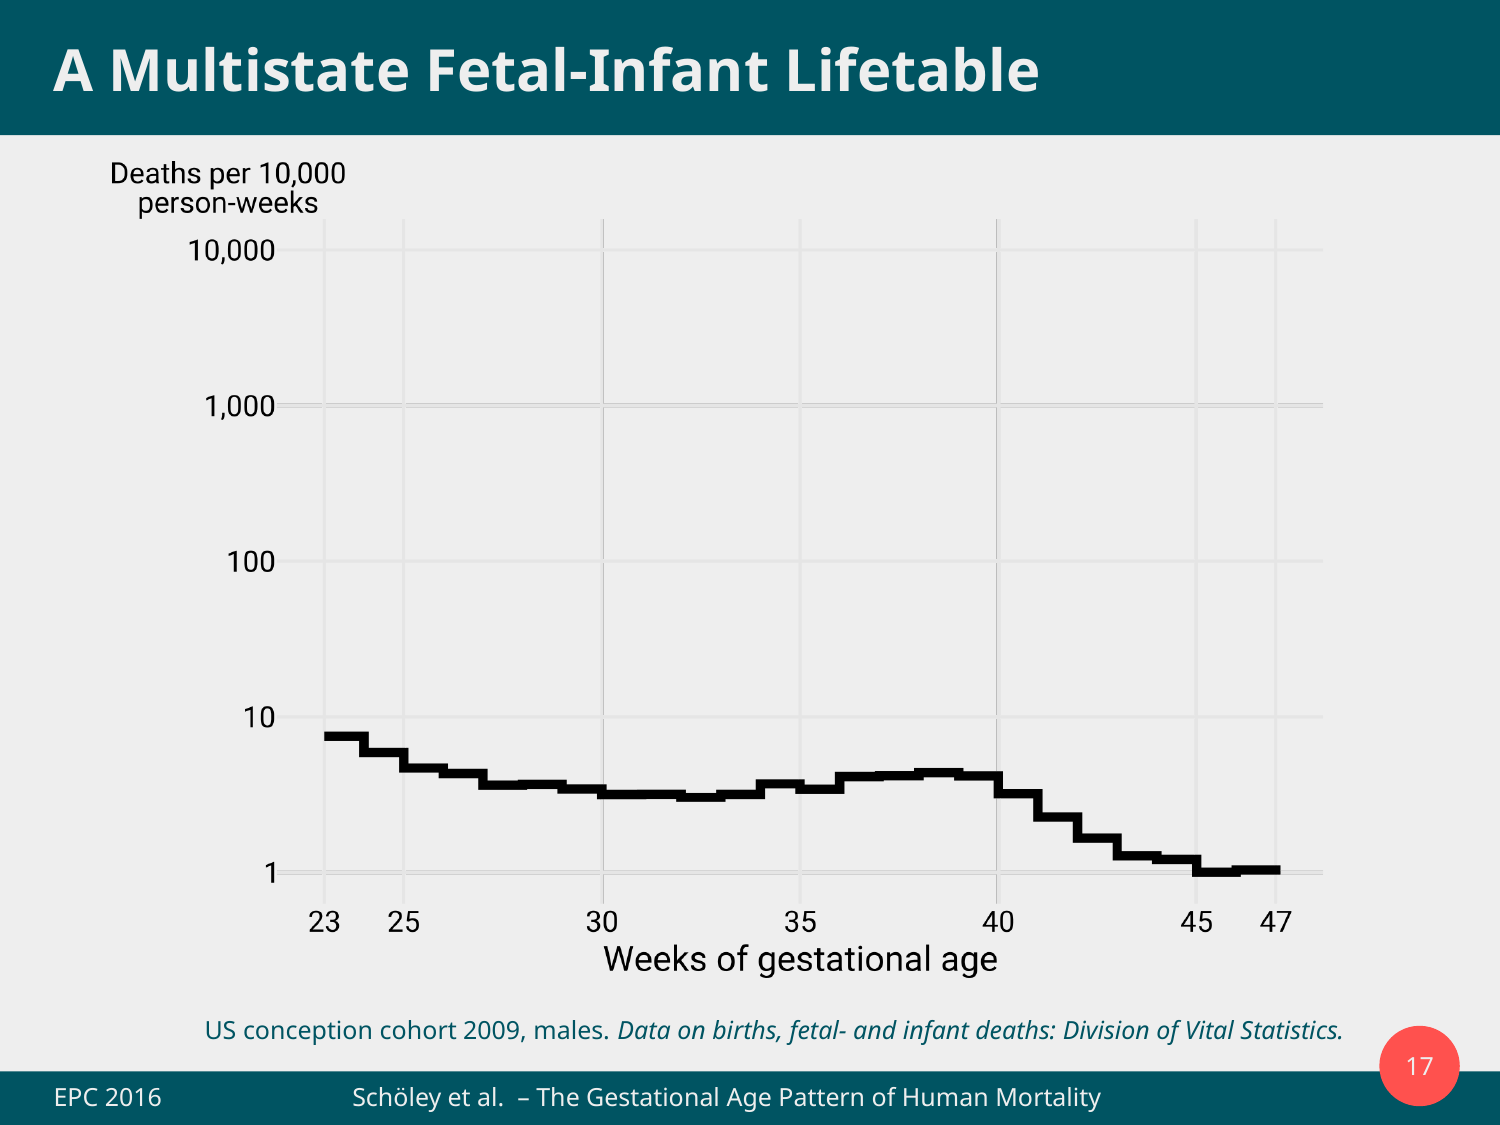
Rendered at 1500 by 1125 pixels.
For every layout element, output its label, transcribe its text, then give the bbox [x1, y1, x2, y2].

text_box US conception cohort 2009, males. Data on births, fetal- and infant deaths: Division of Vital Statistics. [189, 1005, 1311, 1053]
picture [112, 161, 1388, 979]
title A Multistate Fetal-Infant Lifetable [53, 0, 1447, 141]
